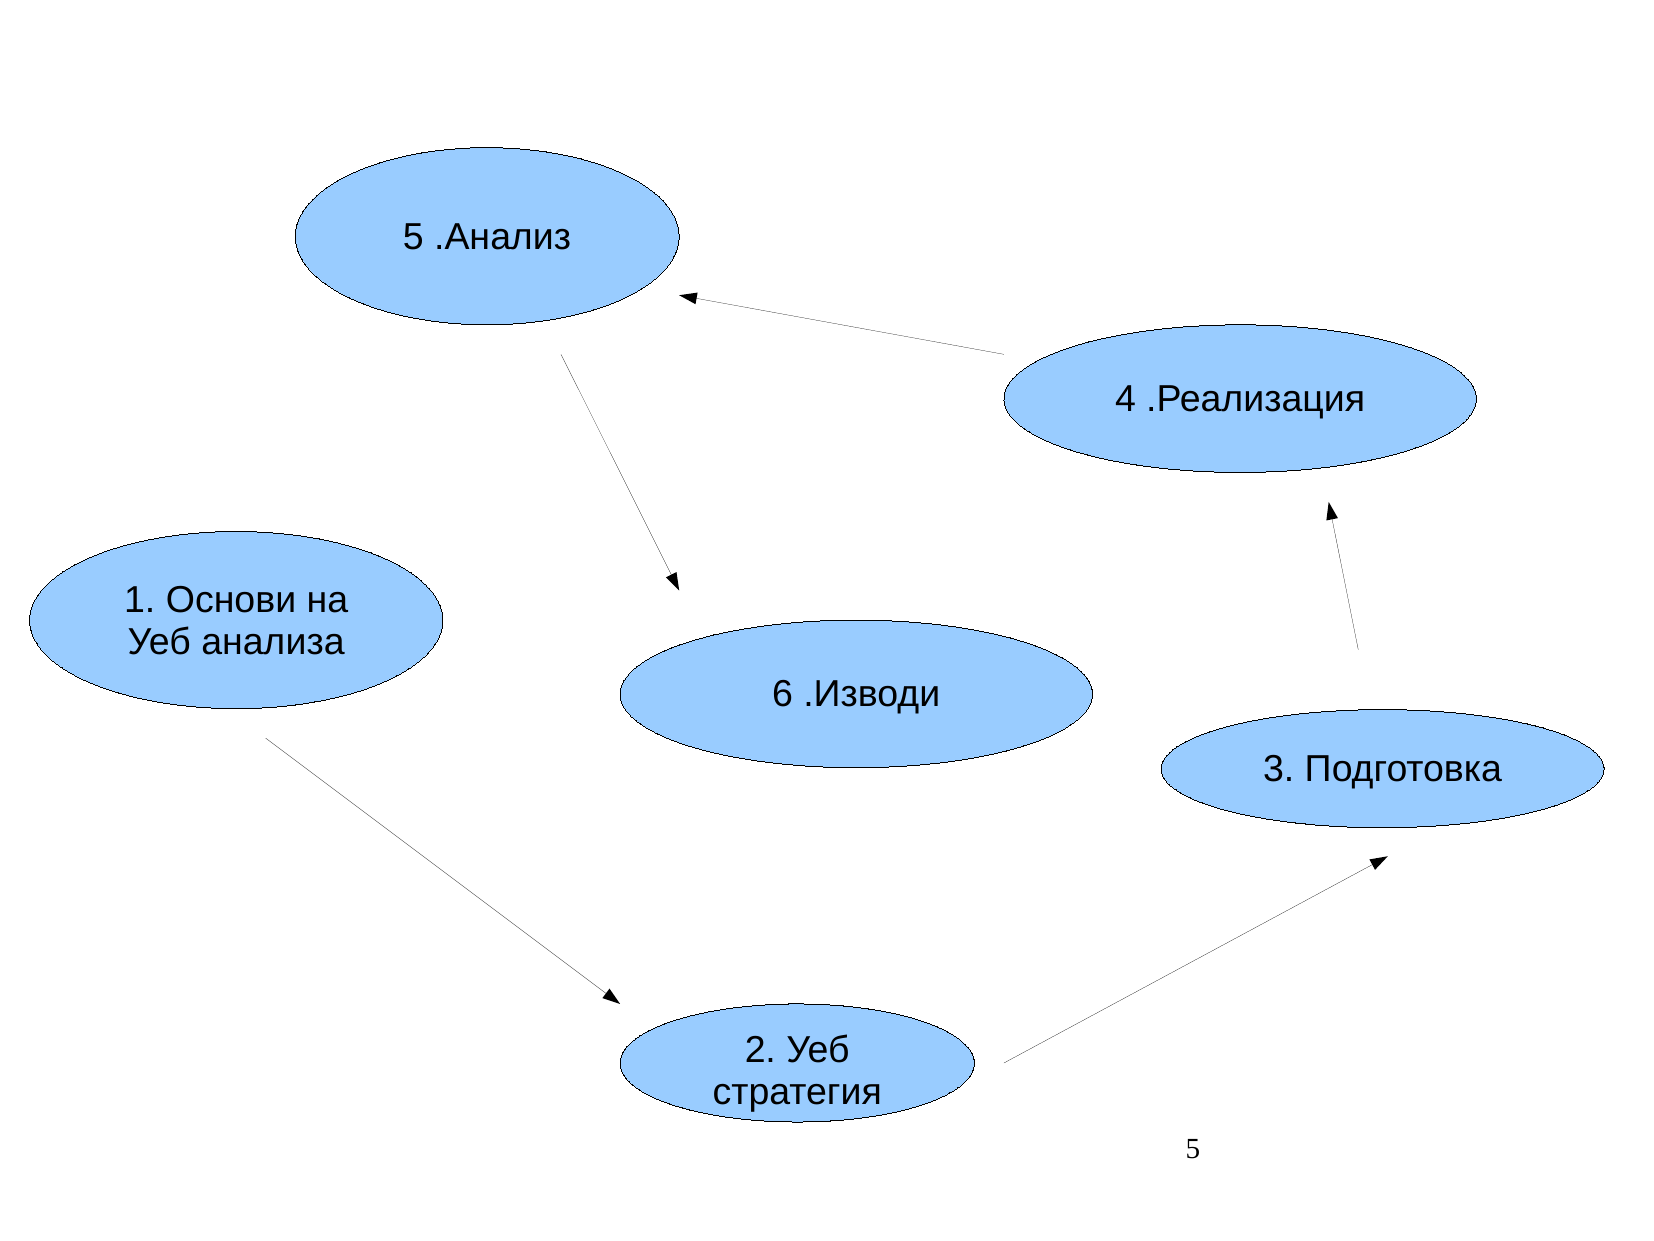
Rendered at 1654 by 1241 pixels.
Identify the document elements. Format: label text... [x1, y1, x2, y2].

text_box 3. Подготовка [1161, 709, 1605, 828]
text_box 4 .Реализация [1003, 324, 1477, 473]
text_box 5 .Анализ [295, 147, 680, 325]
text_box 1. Основи на Уеб анализа [29, 531, 443, 709]
text_box 2. Уеб стратегия [620, 1003, 975, 1123]
text_box 6 .Изводи [620, 620, 1093, 768]
text_box [1185, 1129, 1571, 1216]
